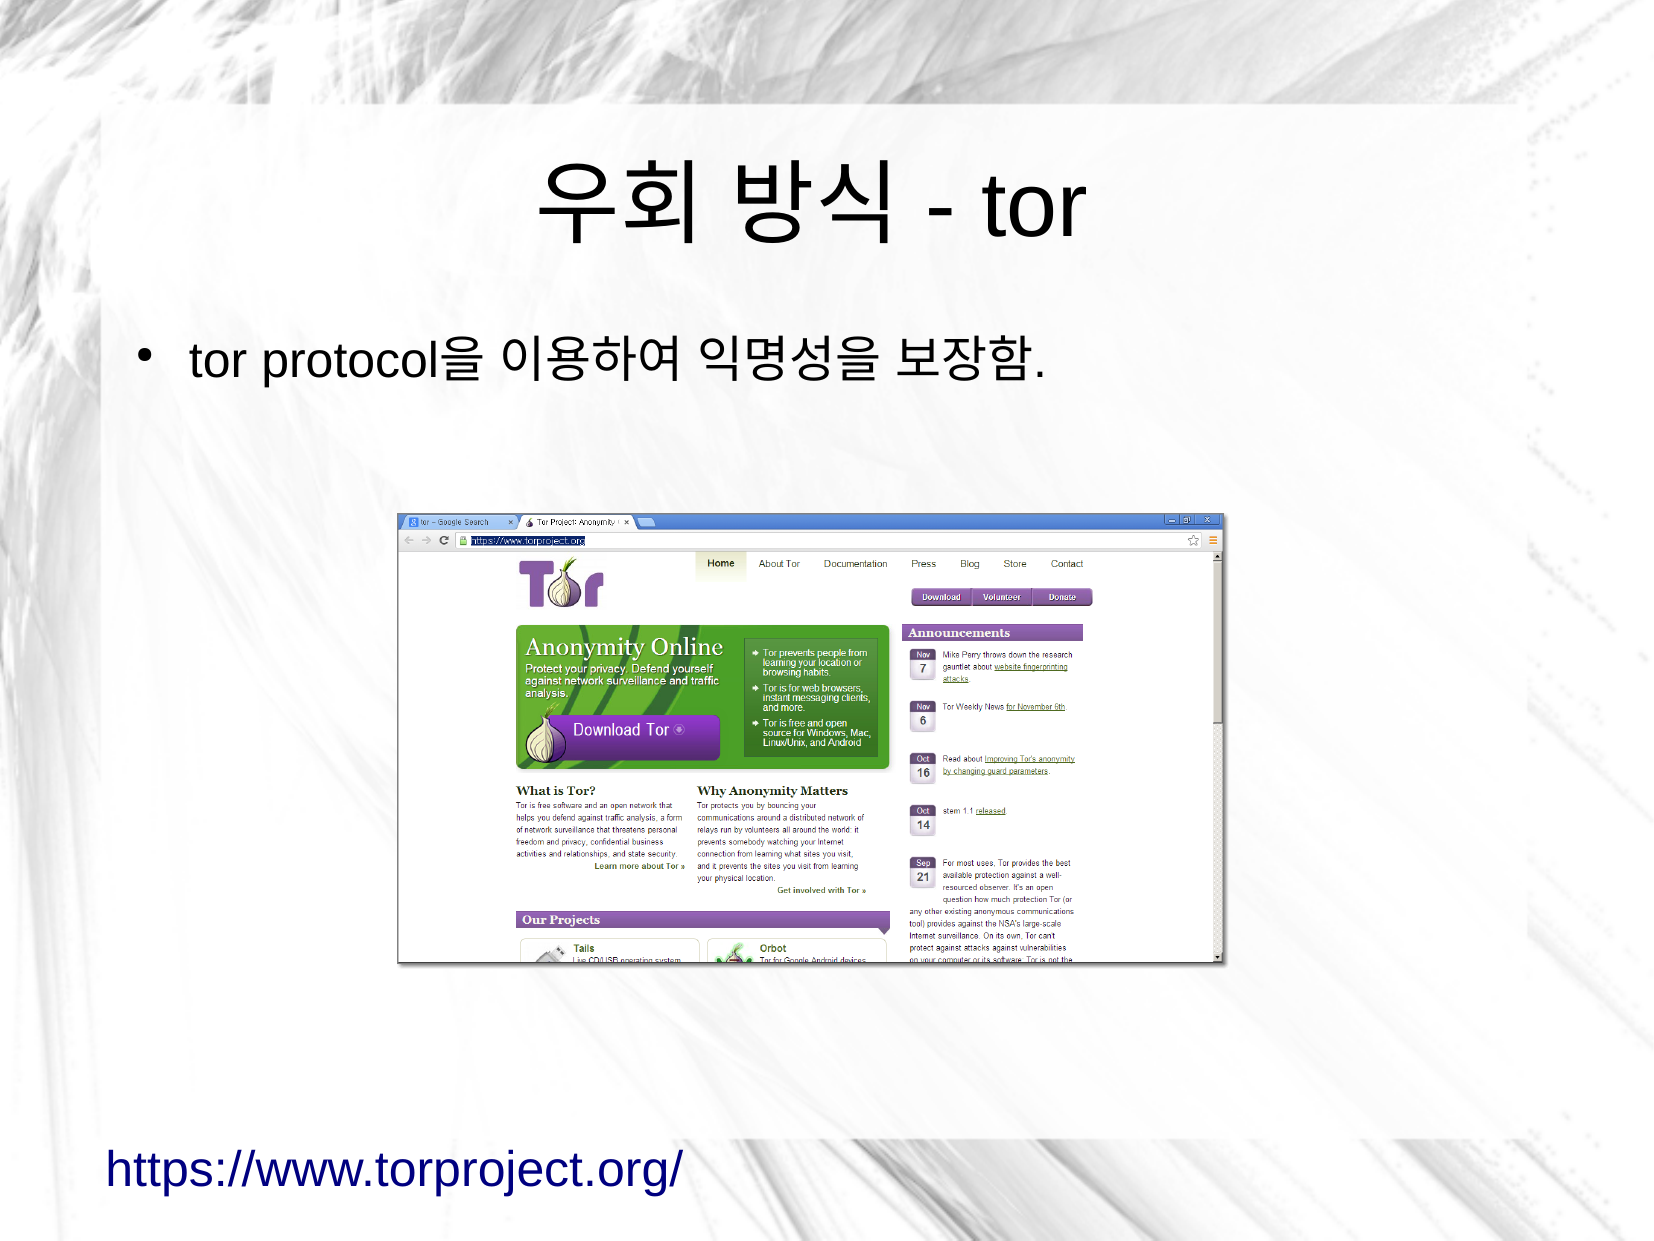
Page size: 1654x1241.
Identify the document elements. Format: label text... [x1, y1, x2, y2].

title 우회 방식 - tor [118, 112, 1506, 281]
text_box https://www.torproject.org/ [90, 1134, 1583, 1205]
list tor protocol을 이용하여 익명성을 보장함. [118, 319, 1571, 945]
picture [0, 0, 1654, 1241]
